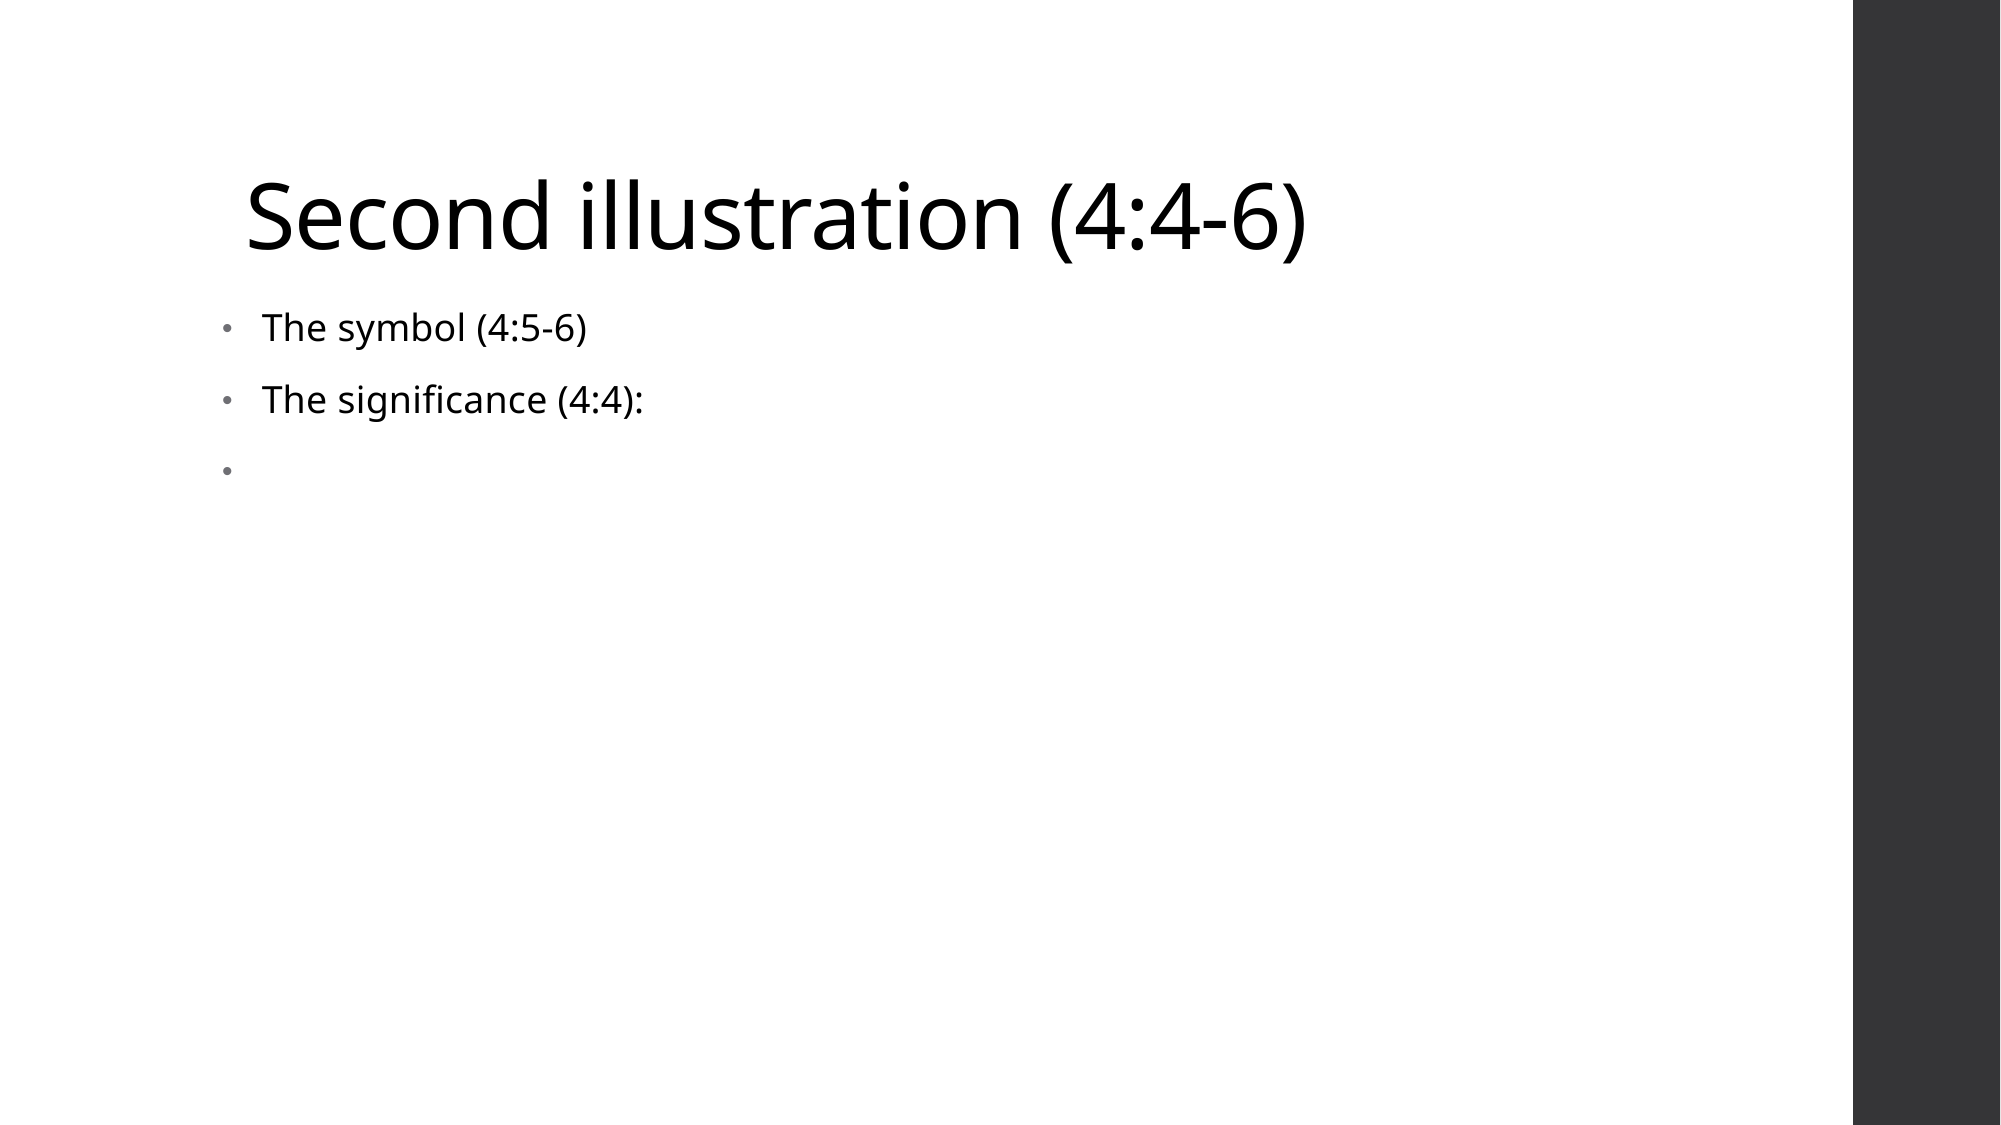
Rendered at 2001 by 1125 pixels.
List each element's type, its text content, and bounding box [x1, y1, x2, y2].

title Second illustration (4:4-6) [206, 60, 1797, 278]
list The symbol (4:5-6) The significance (4:4): [206, 299, 1617, 1014]
